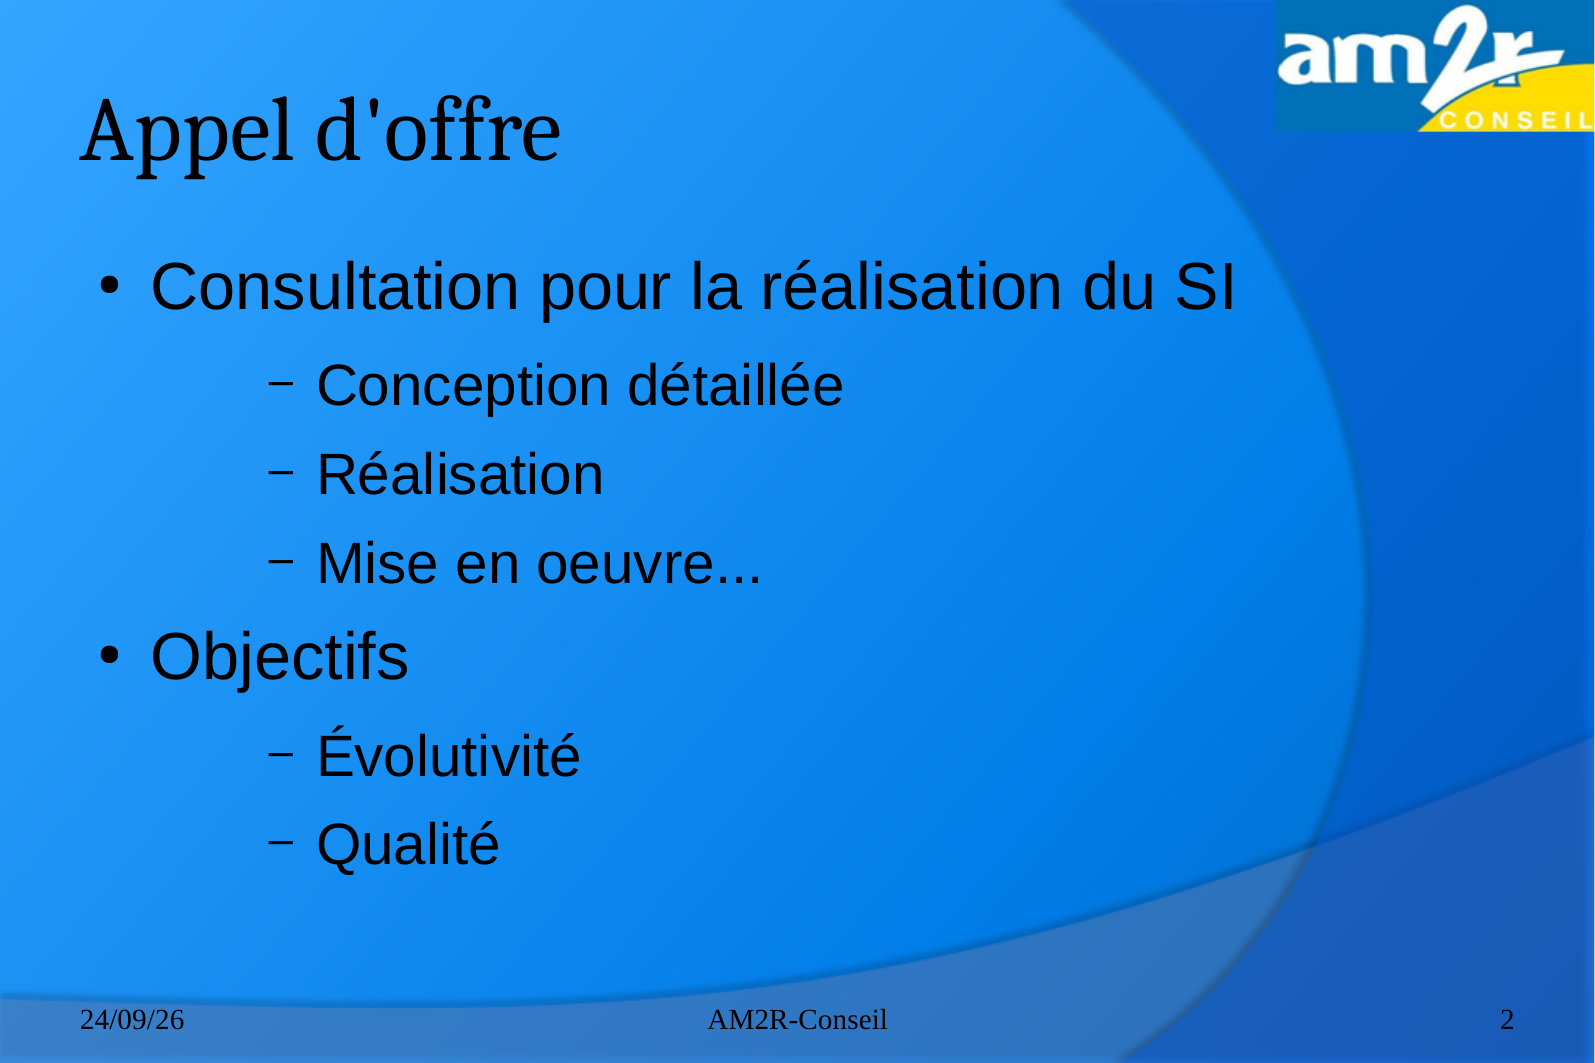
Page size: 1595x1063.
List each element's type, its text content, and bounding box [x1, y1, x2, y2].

list Consultation pour la réalisation du SI Conception détaillée Réalisation Mise en oeuvre... Objectifs Évolutivité Qualité [79, 248, 1515, 975]
title Appel d'offre [79, 42, 1241, 220]
picture [0, 0, 1595, 1063]
